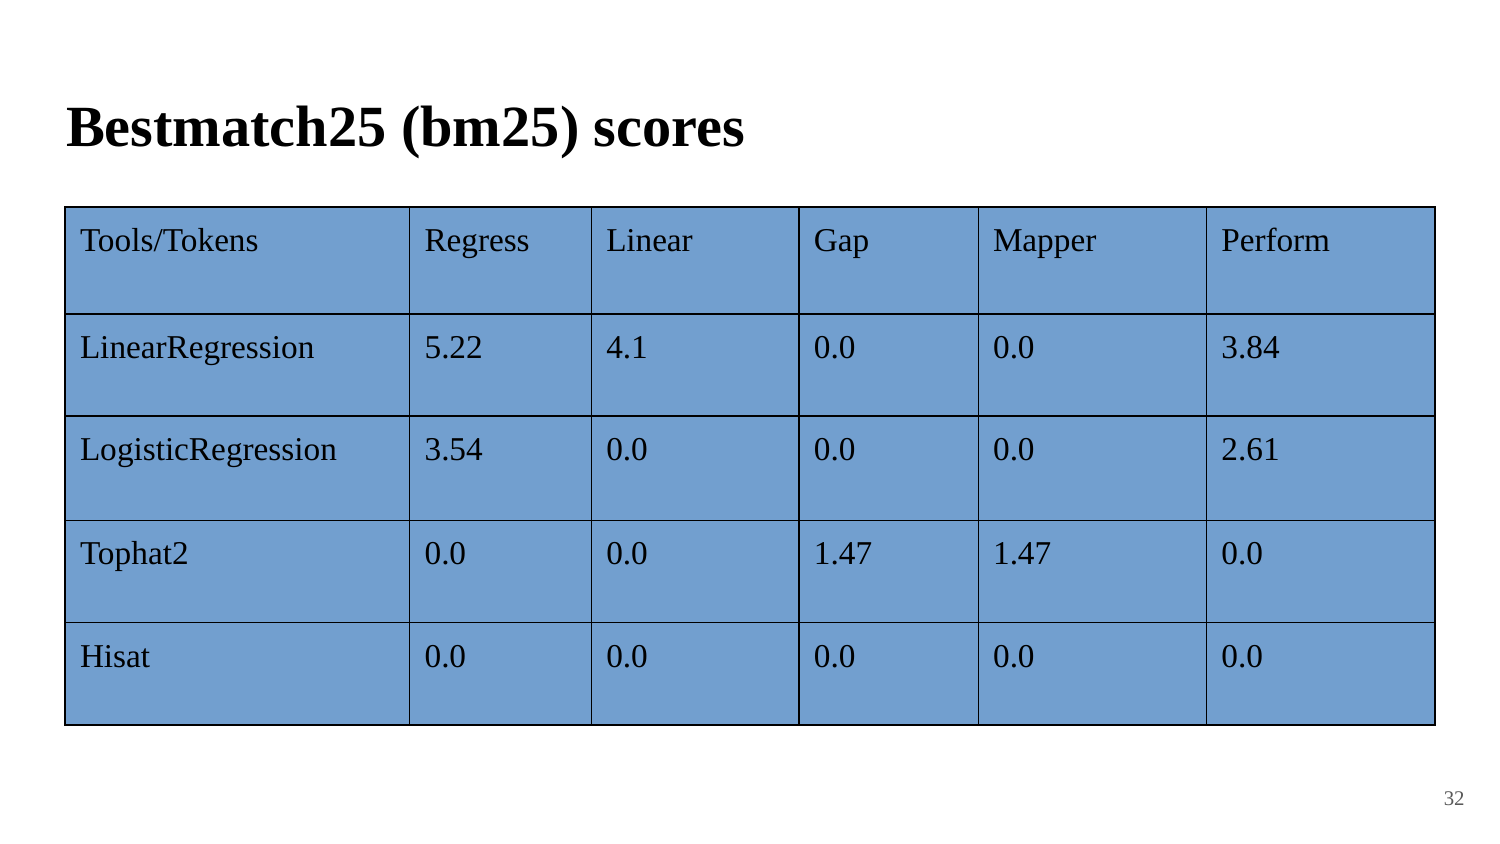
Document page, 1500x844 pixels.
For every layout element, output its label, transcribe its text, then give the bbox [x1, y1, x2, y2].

table_cell 3.54 [410, 417, 591, 520]
table_header Mapper [979, 208, 1206, 313]
table_cell 0.0 [1207, 521, 1434, 622]
table_cell 1.47 [800, 521, 978, 622]
table_cell 1.47 [979, 521, 1206, 622]
table_cell LogisticRegression [66, 417, 409, 520]
table_cell 0.0 [800, 623, 978, 724]
table_header Regress [410, 208, 591, 313]
table_header Linear [592, 208, 798, 313]
table_cell Hisat [66, 623, 409, 724]
table_header Perform [1207, 208, 1434, 313]
table_cell 0.0 [592, 521, 798, 622]
table_cell 0.0 [979, 315, 1206, 415]
table_cell 2.61 [1207, 417, 1434, 520]
table_cell 0.0 [800, 417, 978, 520]
table_cell 0.0 [592, 417, 798, 520]
table_cell 3.84 [1207, 315, 1434, 415]
table_header Gap [800, 208, 978, 313]
table_cell 0.0 [979, 623, 1206, 724]
table_cell LinearRegression [66, 315, 409, 415]
table_cell Tophat2 [66, 521, 409, 622]
table_cell 4.1 [592, 315, 798, 415]
table_cell 0.0 [1207, 623, 1434, 724]
slide_number <number> [1389, 764, 1480, 830]
table_cell 0.0 [800, 315, 978, 415]
table_cell 0.0 [410, 521, 591, 622]
table_cell 0.0 [410, 623, 591, 724]
table_header Tools/Tokens [66, 208, 409, 313]
table_cell 0.0 [979, 417, 1206, 520]
table_cell 0.0 [592, 623, 798, 724]
title Bestmatch25 (bm25) scores [51, 72, 1449, 167]
table_cell 5.22 [410, 315, 591, 415]
